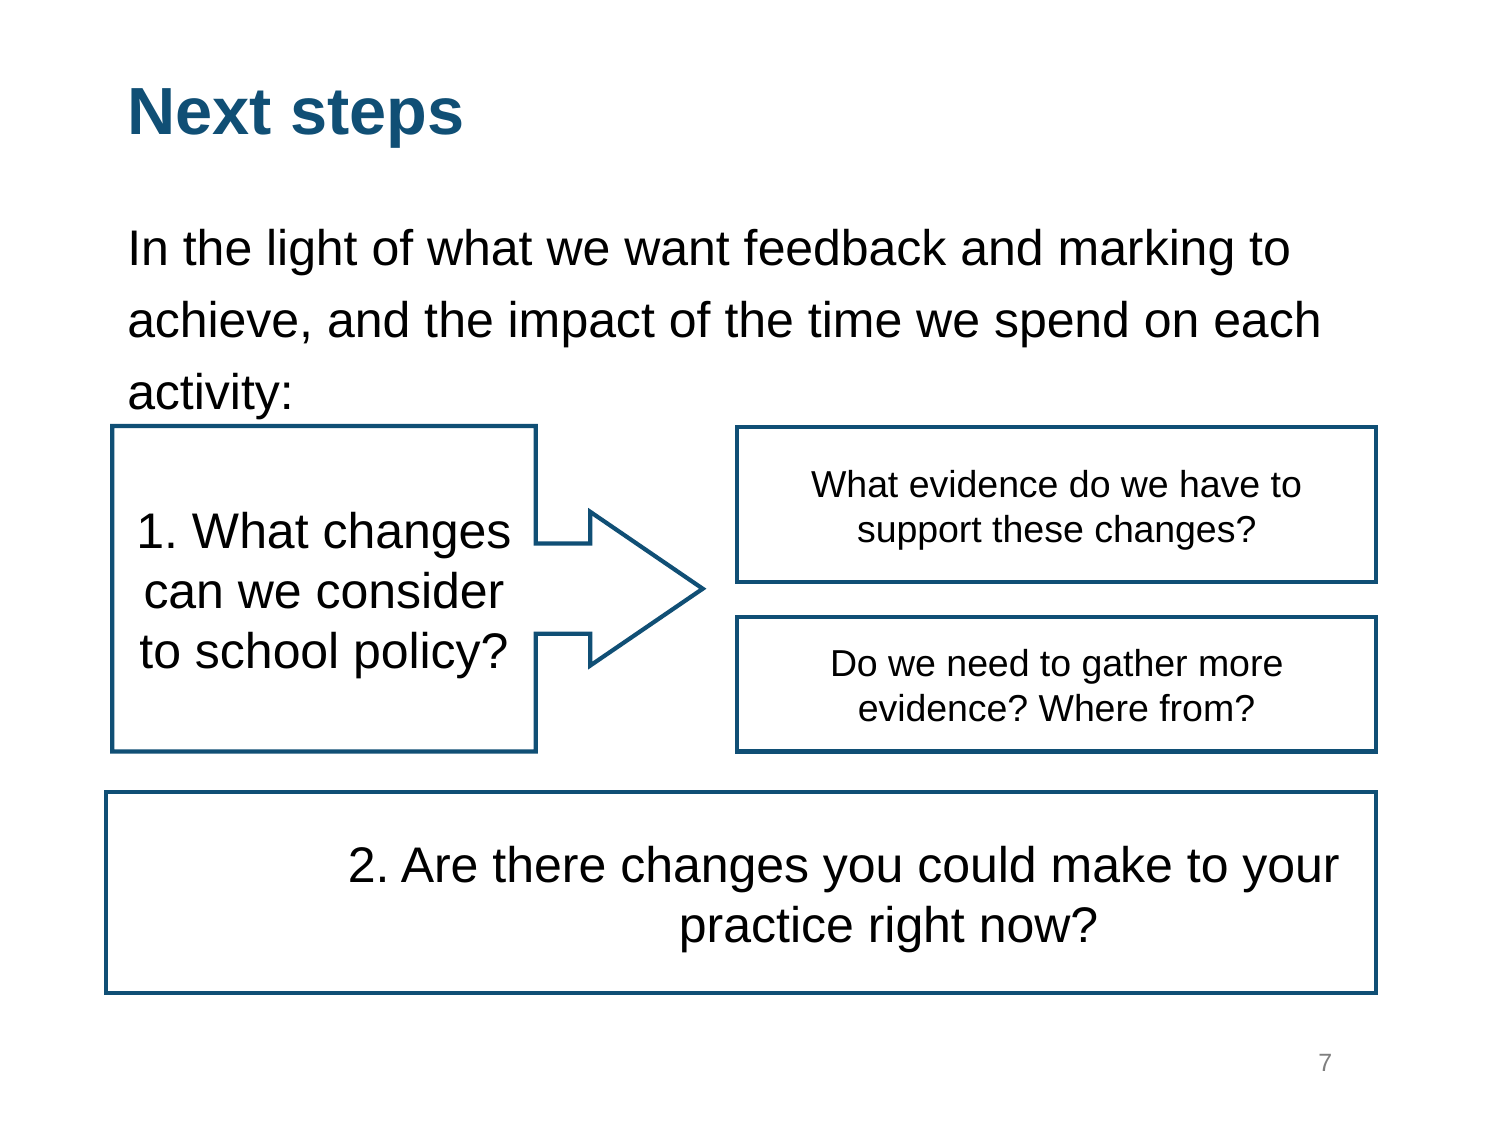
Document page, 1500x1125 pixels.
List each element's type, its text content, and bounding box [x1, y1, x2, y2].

list In the light of what we want feedback and marking to achieve, and the impact of the time we spend on each activity: [112, 196, 1388, 965]
text_box Do we need to gather more evidence? Where from? [737, 617, 1376, 752]
text_box 1. What changes can we consider to school policy? [112, 425, 703, 752]
text_box [1303, 1039, 1388, 1099]
title Next steps [112, 54, 1388, 161]
text_box 2. Are there changes you could make to your practice right now? [106, 792, 1376, 993]
text_box What evidence do we have to support these changes? [737, 427, 1376, 582]
